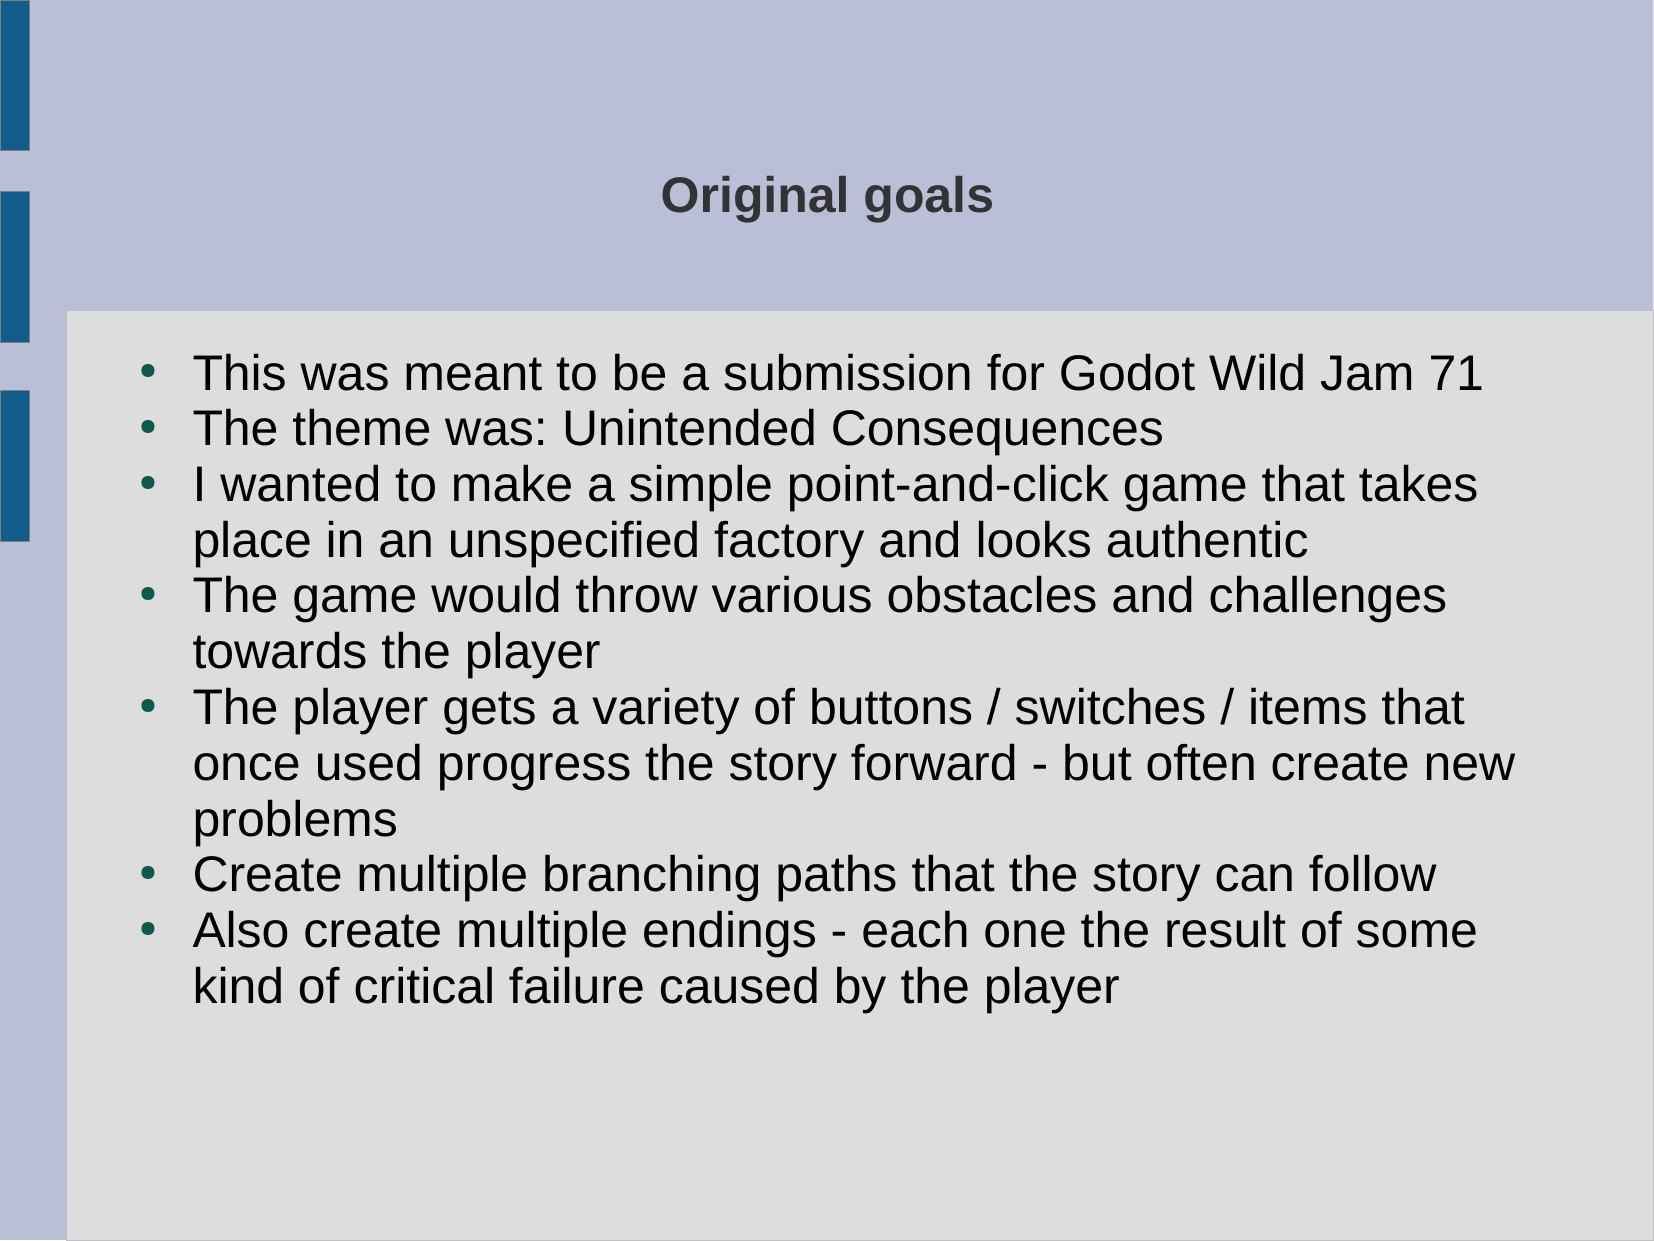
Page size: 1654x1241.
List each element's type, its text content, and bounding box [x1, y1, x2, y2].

title Original goals [121, 91, 1534, 299]
list This was meant to be a submission for Godot Wild Jam 71 The theme was: Unintended Consequences I wanted to make a simple point-and-click game that takes place in an unspecified factory and looks authentic The game would throw various obstacles and challenges towards the player The player gets a variety of buttons / switches / items that once used progress the story forward - but often create new problems Create multiple branching paths that the story can follow Also create multiple endings - each one the result of some kind of critical failure caused by the player [121, 344, 1534, 1127]
